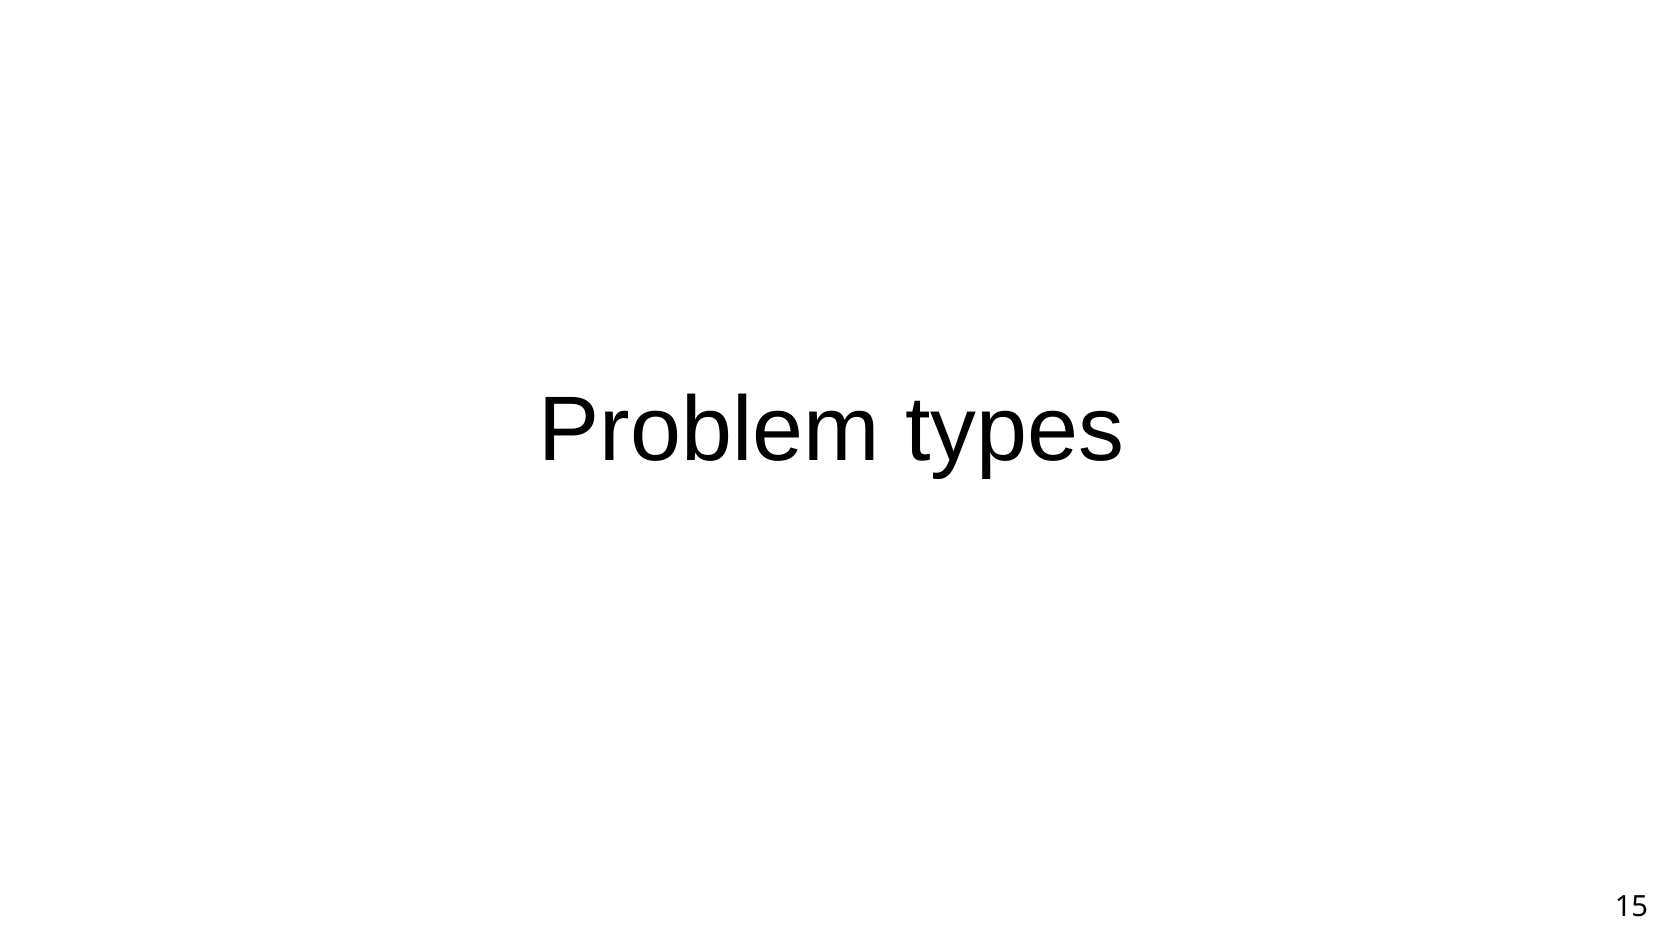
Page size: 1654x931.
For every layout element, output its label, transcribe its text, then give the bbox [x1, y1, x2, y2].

title Problem types [87, 350, 1576, 507]
